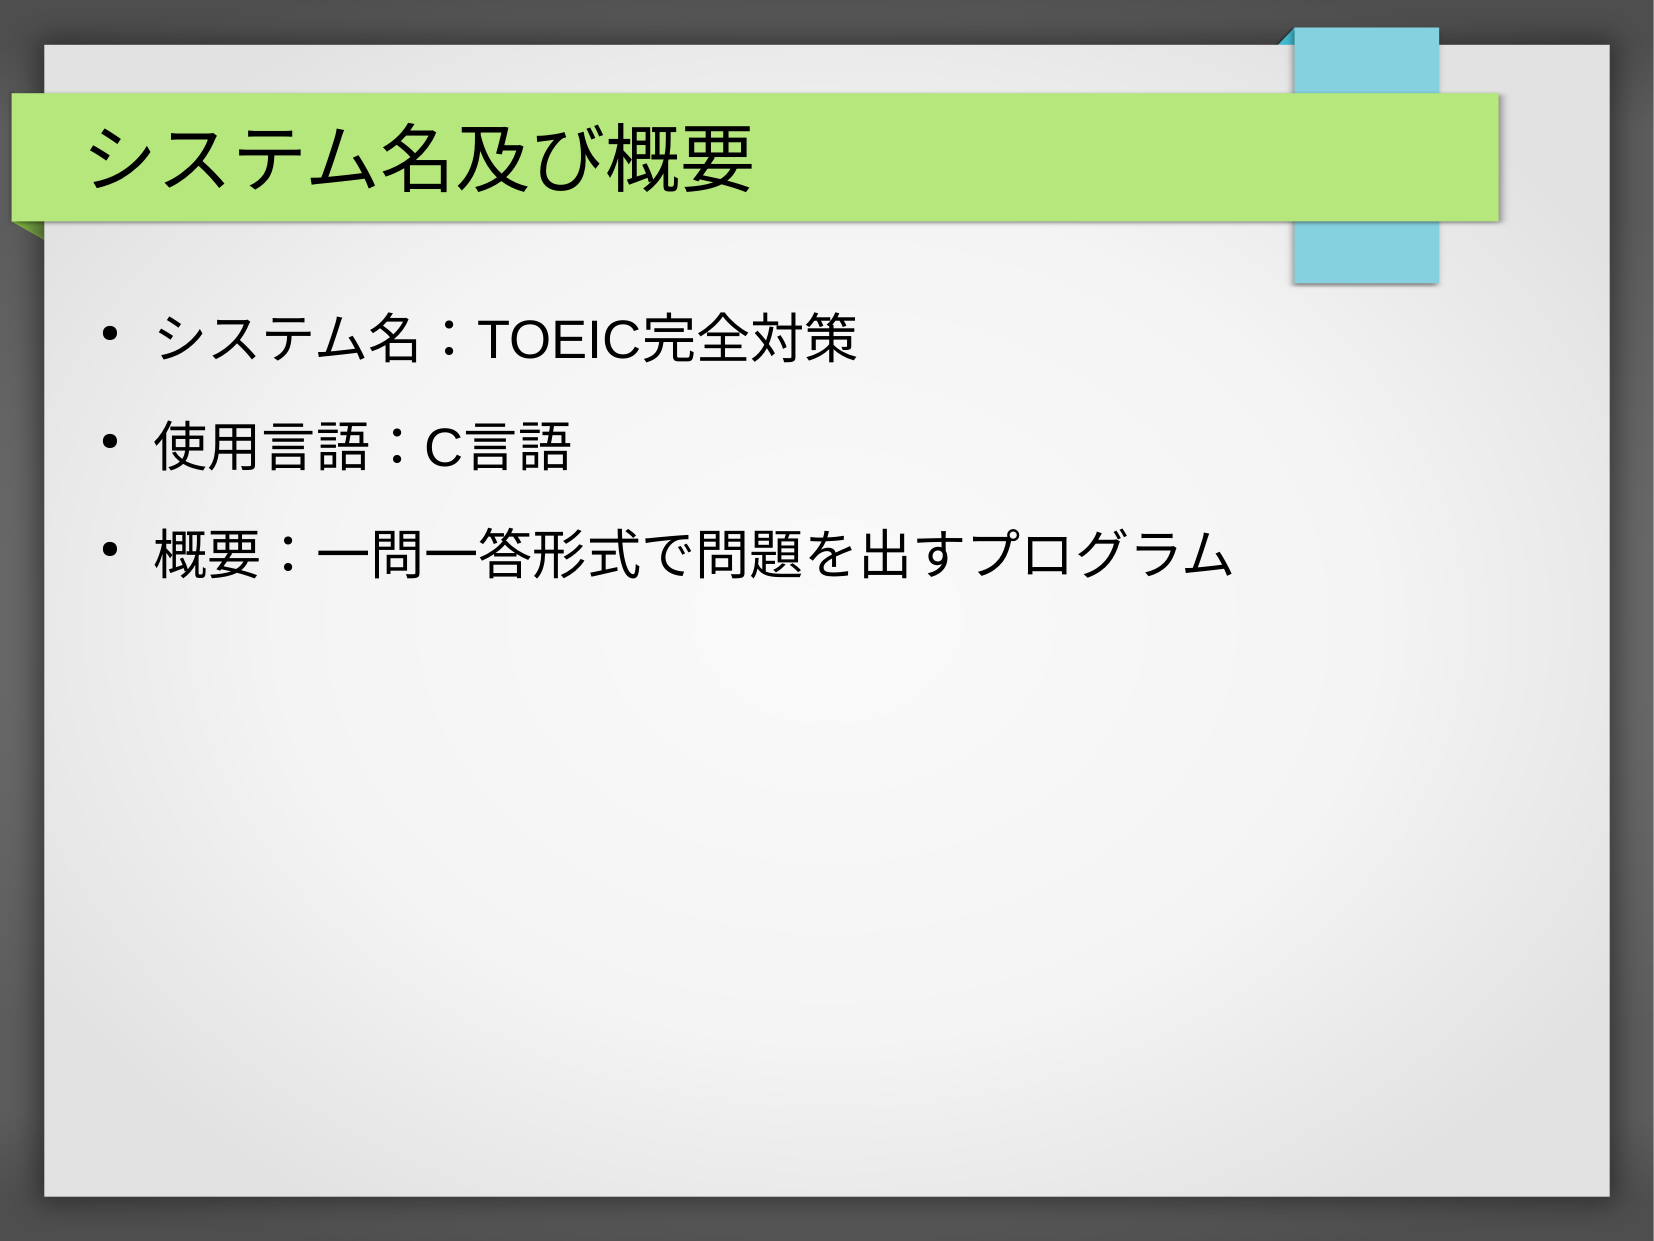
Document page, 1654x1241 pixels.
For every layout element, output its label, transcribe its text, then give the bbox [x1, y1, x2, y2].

title システム名及び概要 [82, 94, 1264, 213]
picture [0, 0, 1654, 1241]
list システム名：TOEIC完全対策 使用言語：C言語 概要：一問一答形式で問題を出すプログラム [82, 295, 1571, 1015]
